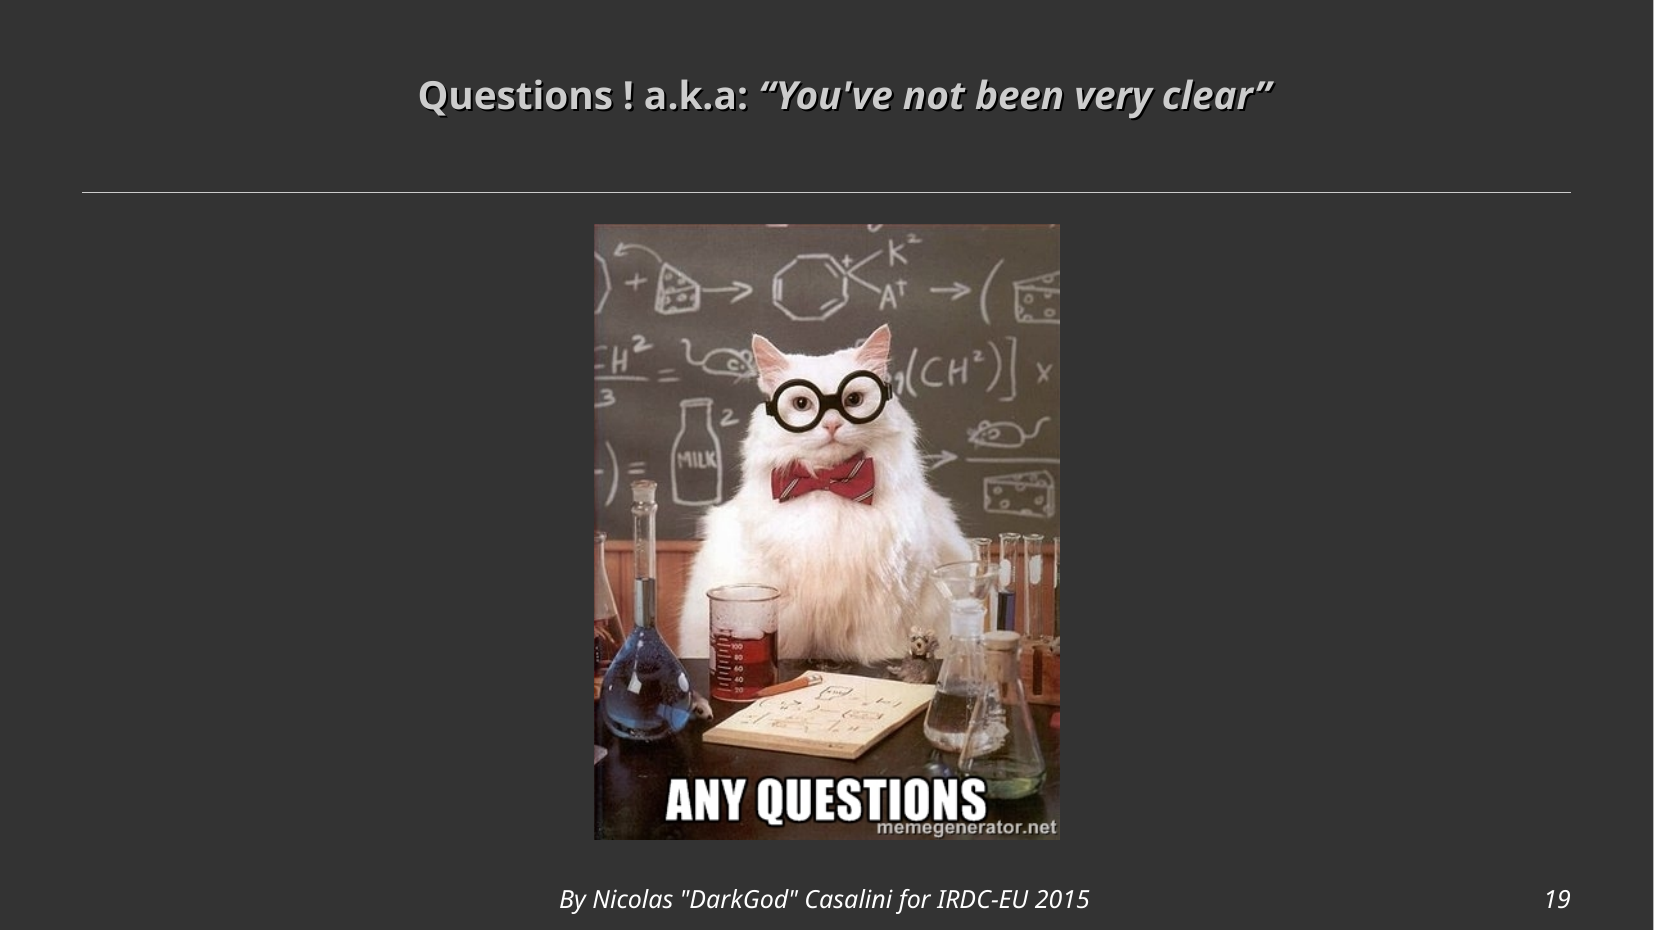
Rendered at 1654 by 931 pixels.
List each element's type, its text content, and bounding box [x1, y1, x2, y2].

picture [594, 224, 1060, 841]
title Questions ! a.k.a: “You've not been very clear” [219, 35, 1435, 154]
